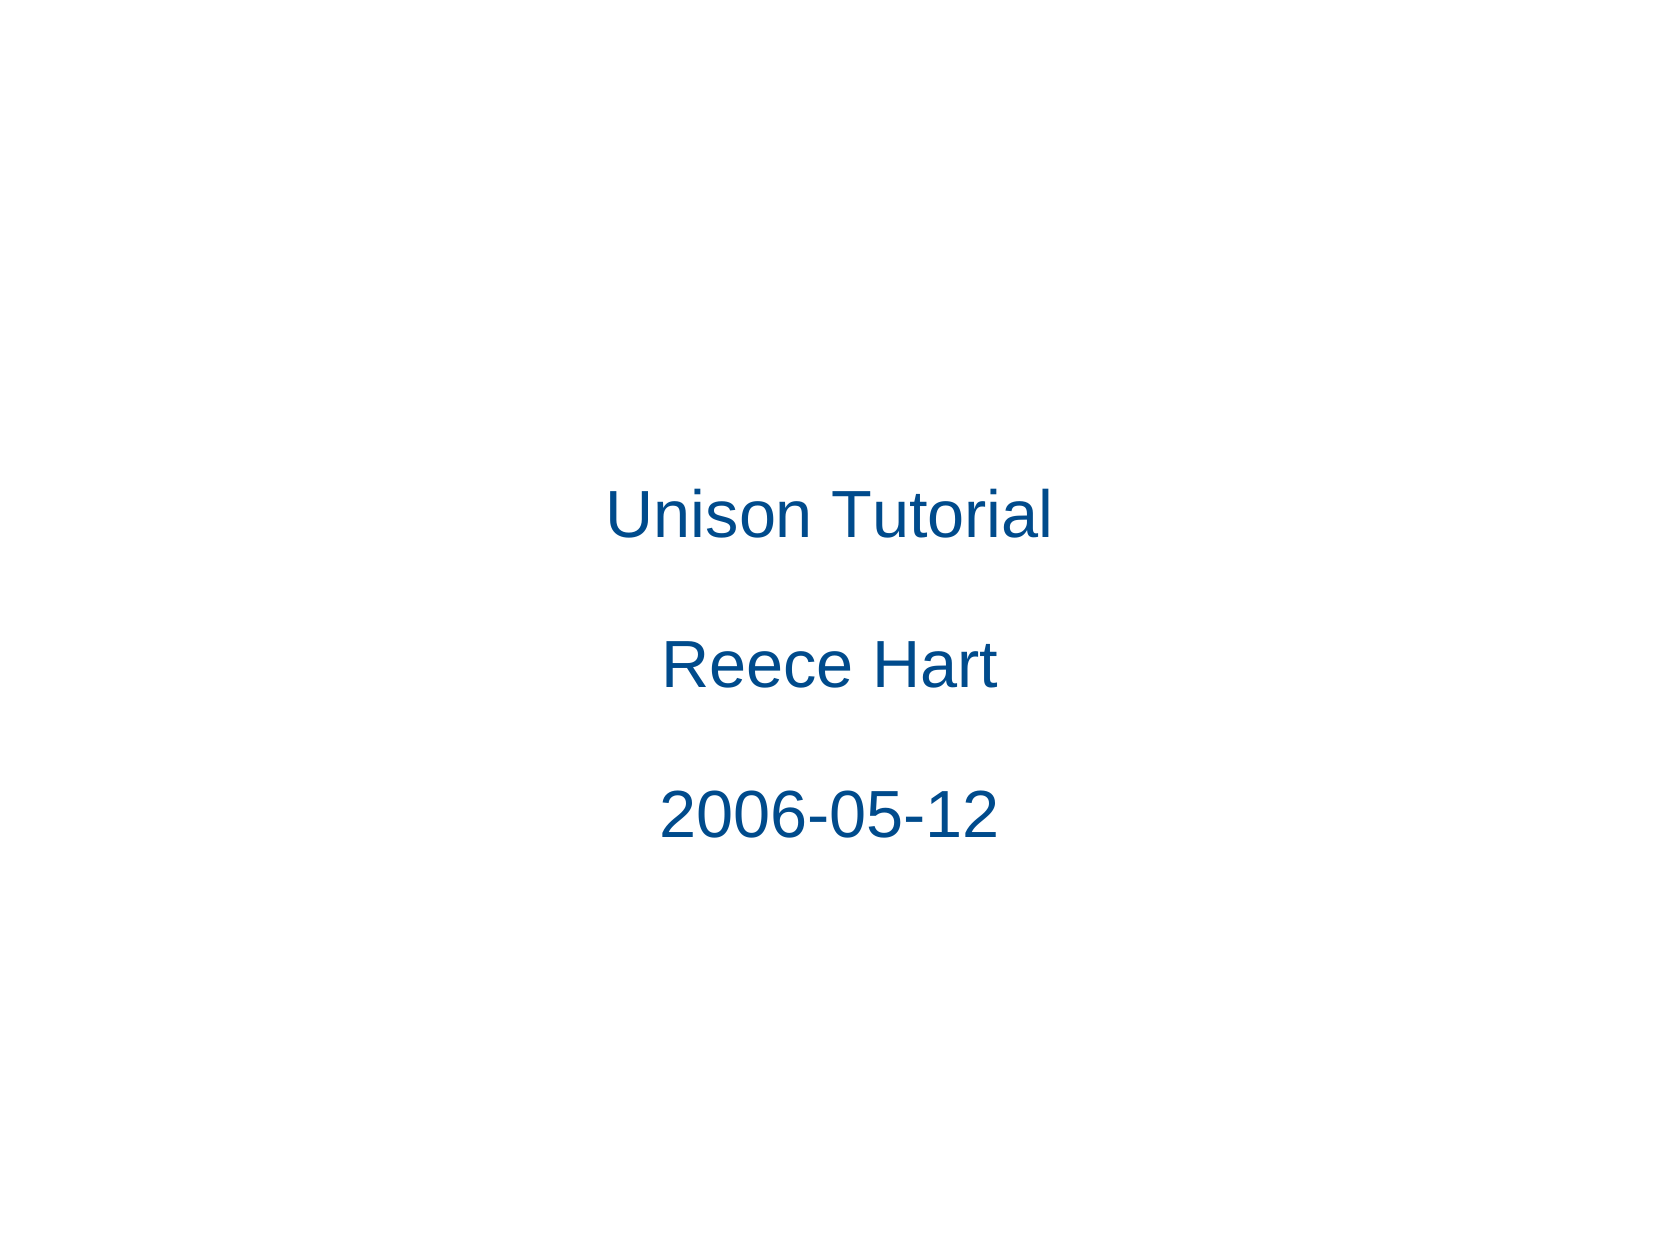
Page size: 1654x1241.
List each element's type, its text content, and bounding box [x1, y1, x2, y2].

subtitle Unison Tutorial Reece Hart 2006-05-12 [59, 255, 1565, 1074]
